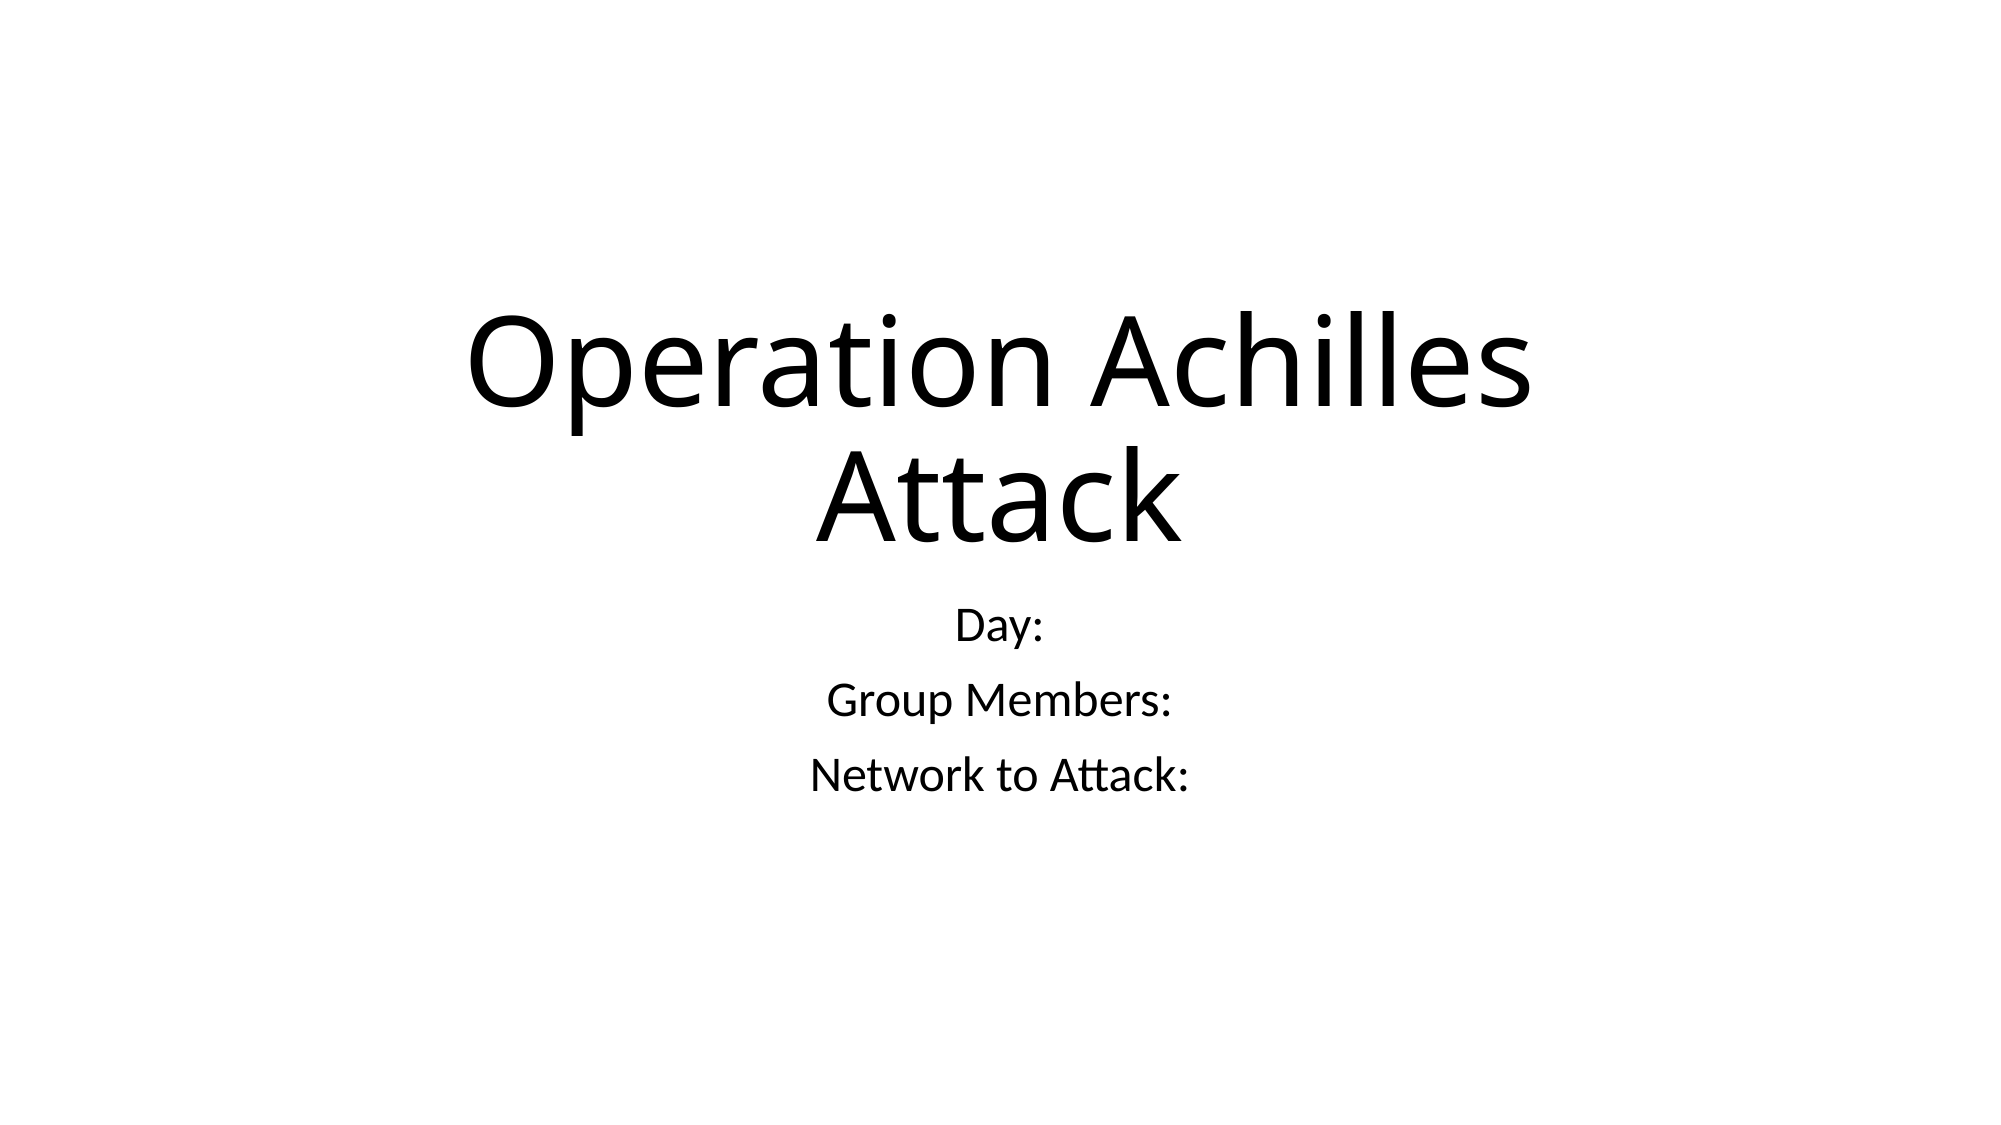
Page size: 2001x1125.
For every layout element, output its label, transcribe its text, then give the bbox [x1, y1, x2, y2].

title Operation Achilles Attack [249, 184, 1750, 576]
subtitle Day: Group Members: Network to Attack: [249, 590, 1750, 863]
